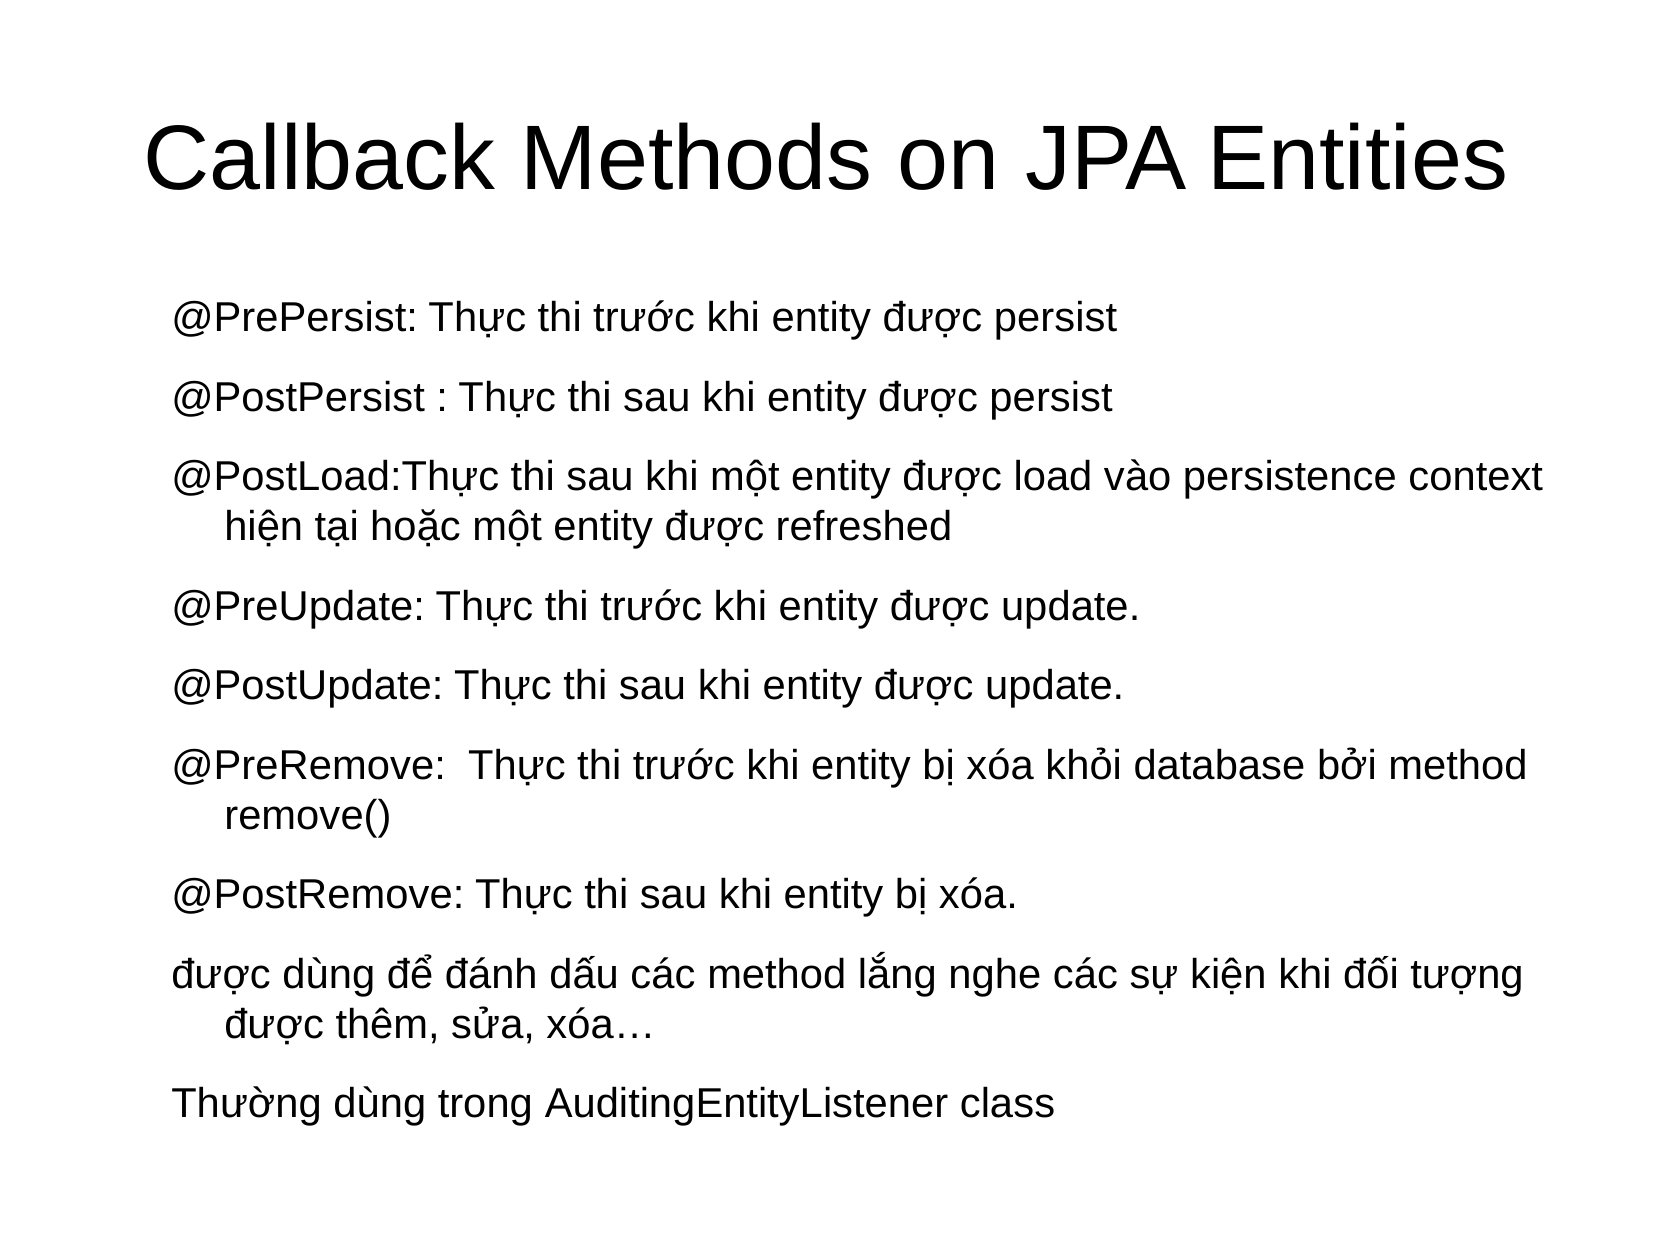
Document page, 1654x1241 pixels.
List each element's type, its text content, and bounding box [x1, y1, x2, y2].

list @PrePersist: Thực thi trước khi entity được persist @PostPersist : Thực thi sau khi entity được persist @PostLoad:Thực thi sau khi một entity được load vào persistence context hiện tại hoặc một entity được refreshed @PreUpdate: Thực thi trước khi entity được update. @PostUpdate: Thực thi sau khi entity được update. @PreRemove: Thực thi trước khi entity bị xóa khỏi database bởi method remove() @PostRemove: Thực thi sau khi entity bị xóa. được dùng để đánh dấu các method lắng nghe các sự kiện khi đối tượng được thêm, sửa, xóa… Thường dùng trong AuditingEntityListener class [82, 290, 1571, 1109]
title Callback Methods on JPA Entities [82, 49, 1571, 257]
